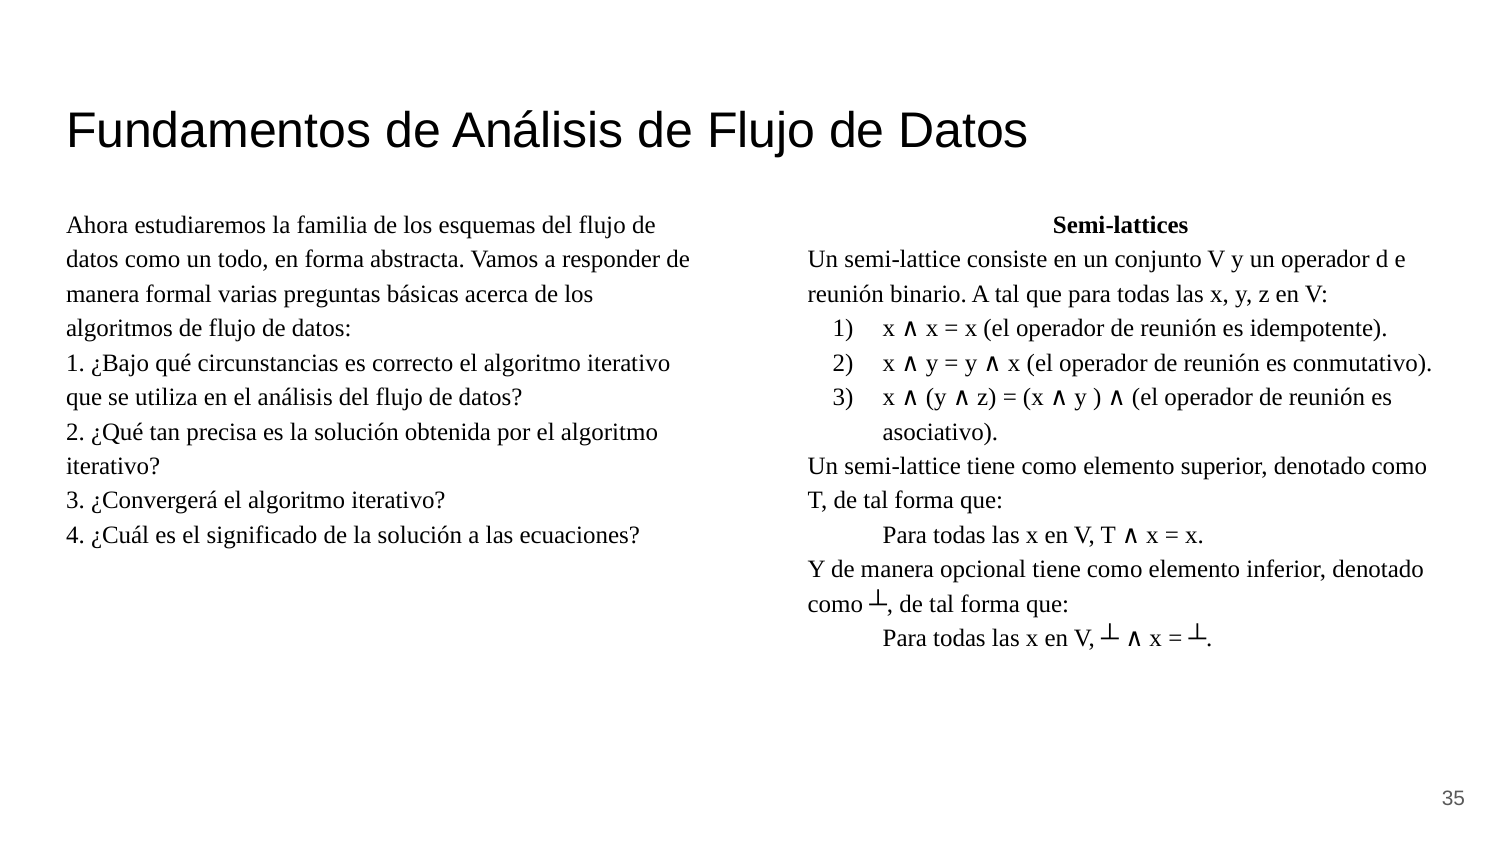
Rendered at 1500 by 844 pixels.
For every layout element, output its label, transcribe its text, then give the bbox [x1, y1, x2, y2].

list Semi-lattices Un semi-lattice consiste en un conjunto V y un operador d e reunión binario. A tal que para todas las x, y, z en V: x ∧ x = x (el operador de reunión es idempotente). x ∧ y = y ∧ x (el operador de reunión es conmutativo). x ∧ (y ∧ z) = (x ∧ y ) ∧ (el operador de reunión es asociativo). Un semi-lattice tiene como elemento superior, denotado como T, de tal forma que: Para todas las x en V, T ∧ x = x. Y de manera opcional tiene como elemento inferior, denotado como ┴, de tal forma que: Para todas las x en V, ┴ ∧ x = ┴. [792, 189, 1449, 750]
title Fundamentos de Análisis de Flujo de Datos [51, 72, 1449, 167]
slide_number <number> [1389, 764, 1480, 830]
list Ahora estudia­remos la familia de los esquemas del flujo de datos como un todo, en forma abstracta. Vamos a responder de manera formal varias preguntas básicas acerca de los algoritmos de flujo de datos: 1. ¿Bajo qué circunstancias es correcto el algoritmo iterativo que se utiliza en el análisis del flujo de datos? 2. ¿Qué tan precisa es la solución obtenida por el algoritmo iterativo? 3. ¿Convergerá el algoritmo iterativo? 4. ¿Cuál es el significado de la solución a las ecuaciones? [51, 189, 708, 750]
